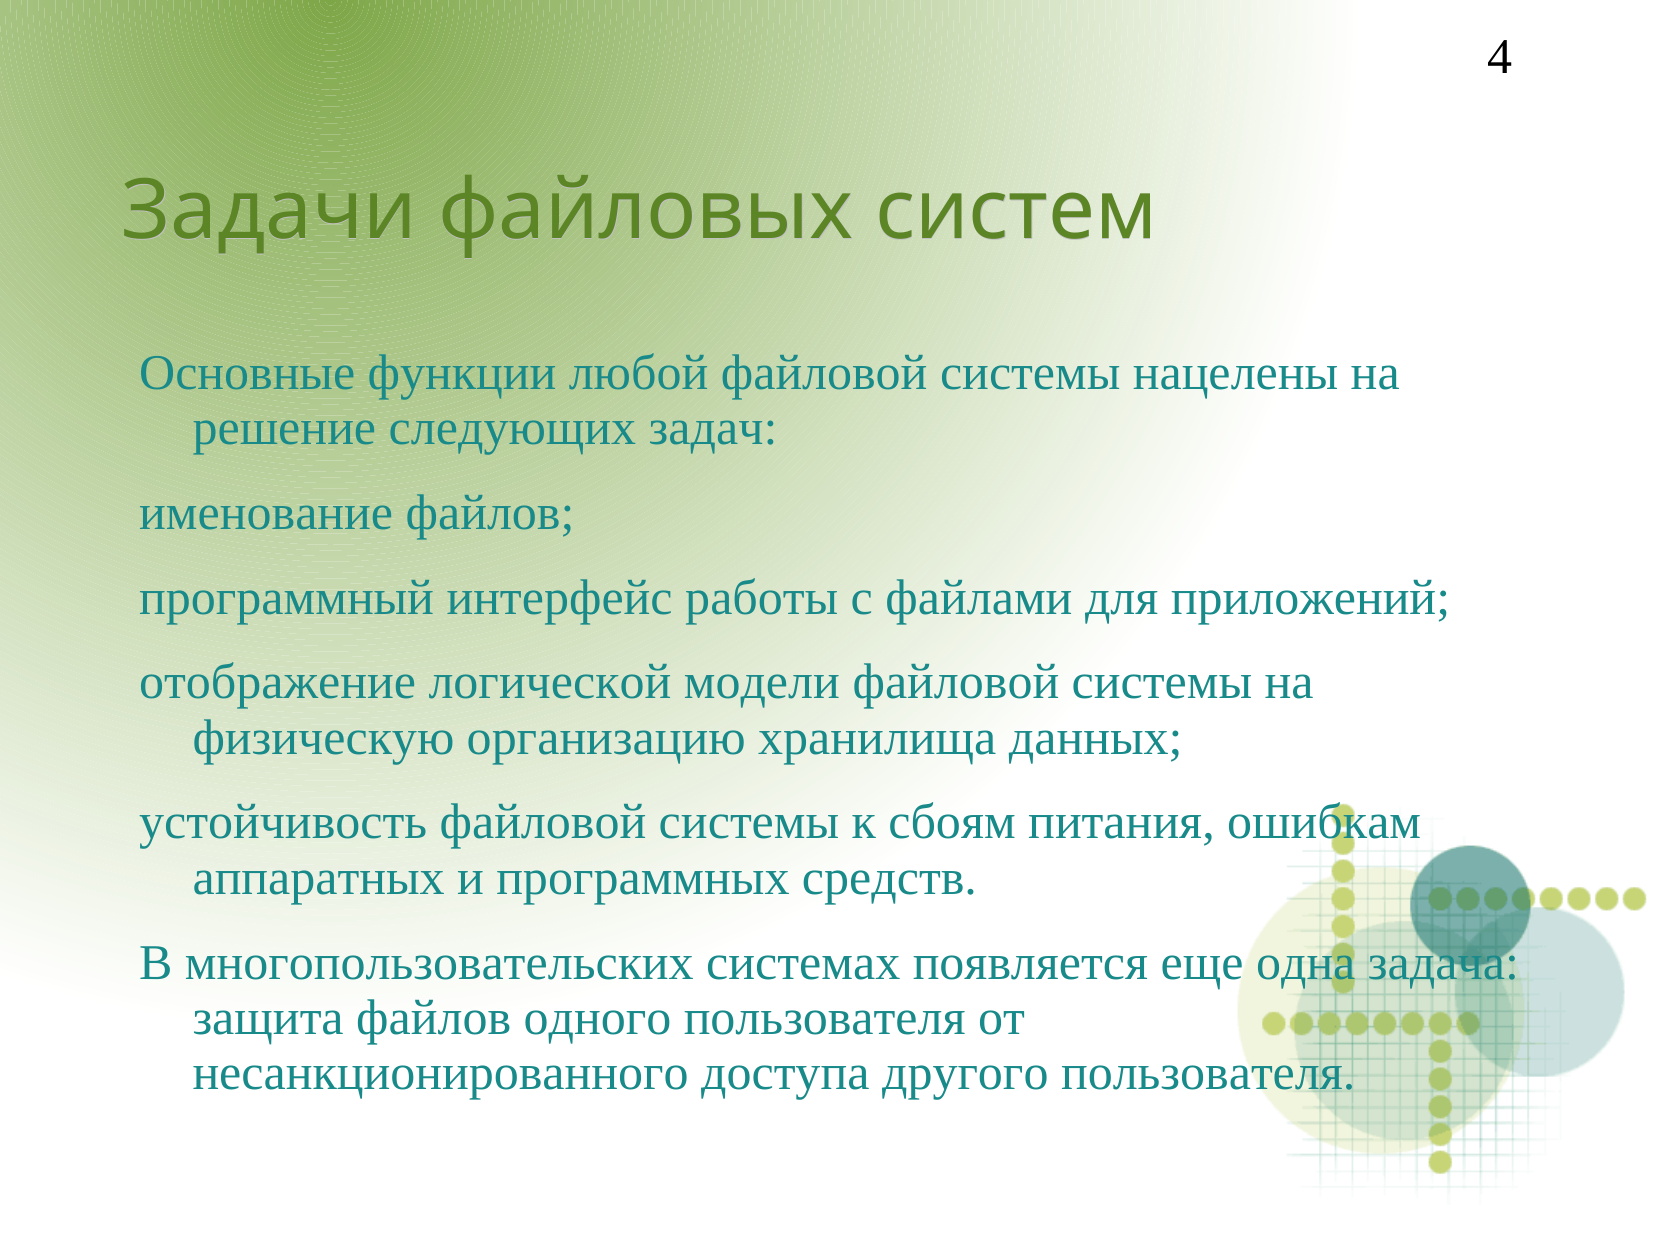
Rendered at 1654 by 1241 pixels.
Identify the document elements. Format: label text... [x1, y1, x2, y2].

text_box <номер> [1498, 29, 1654, 89]
list Основные функции любой файловой системы нацелены на решение следующих задач: именование файлов; программный интерфейс работы с файлами для приложений; отображение логической модели файловой системы на физическую организацию хранилища данных; устойчивость файловой системы к сбоям питания, ошибкам аппаратных и программных средств. В многопользовательских системах появляется еще одна задача: защита файлов одного пользователя от несанкционированного доступа другого пользователя. [121, 344, 1534, 1127]
picture [1224, 792, 1654, 1211]
title Задачи файловых систем [121, 102, 1534, 311]
